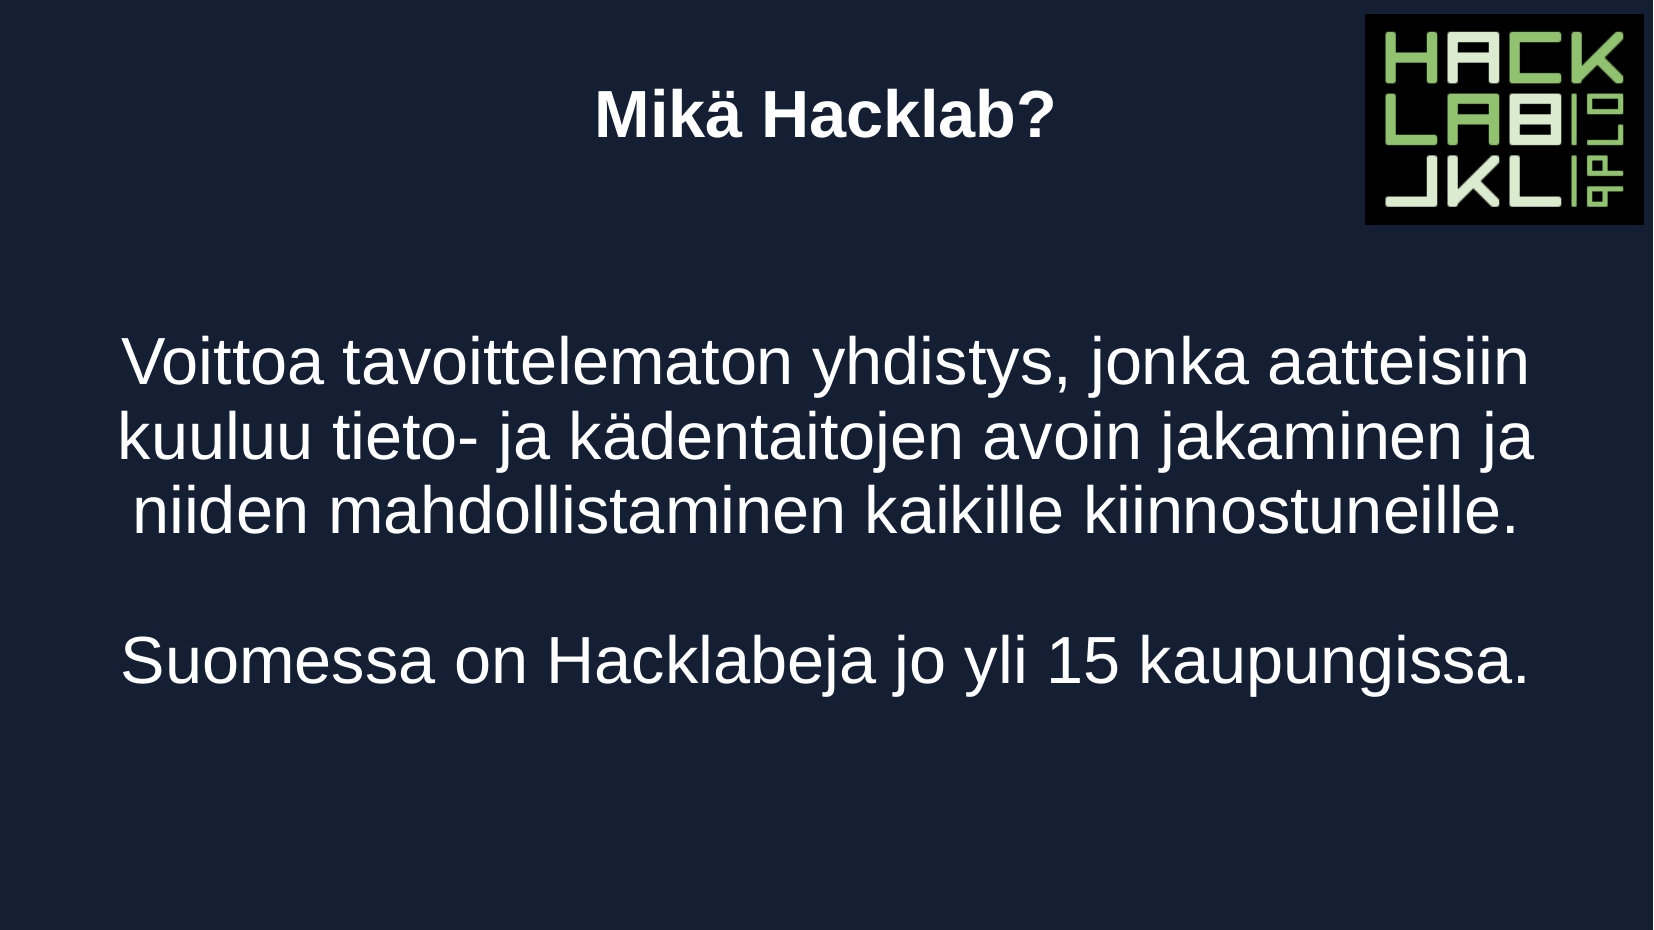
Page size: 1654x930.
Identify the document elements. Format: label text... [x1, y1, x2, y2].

title Mikä Hacklab? [82, 37, 1365, 193]
subtitle Voittoa tavoittelematon yhdistys, jonka aatteisiin kuuluu tieto- ja kädentaitojen avoin jakaminen ja niiden mahdollistaminen kaikille kiinnostuneille. Suomessa on Hacklabeja jo yli 15 kaupungissa. [82, 241, 1571, 781]
picture [1365, 14, 1644, 226]
